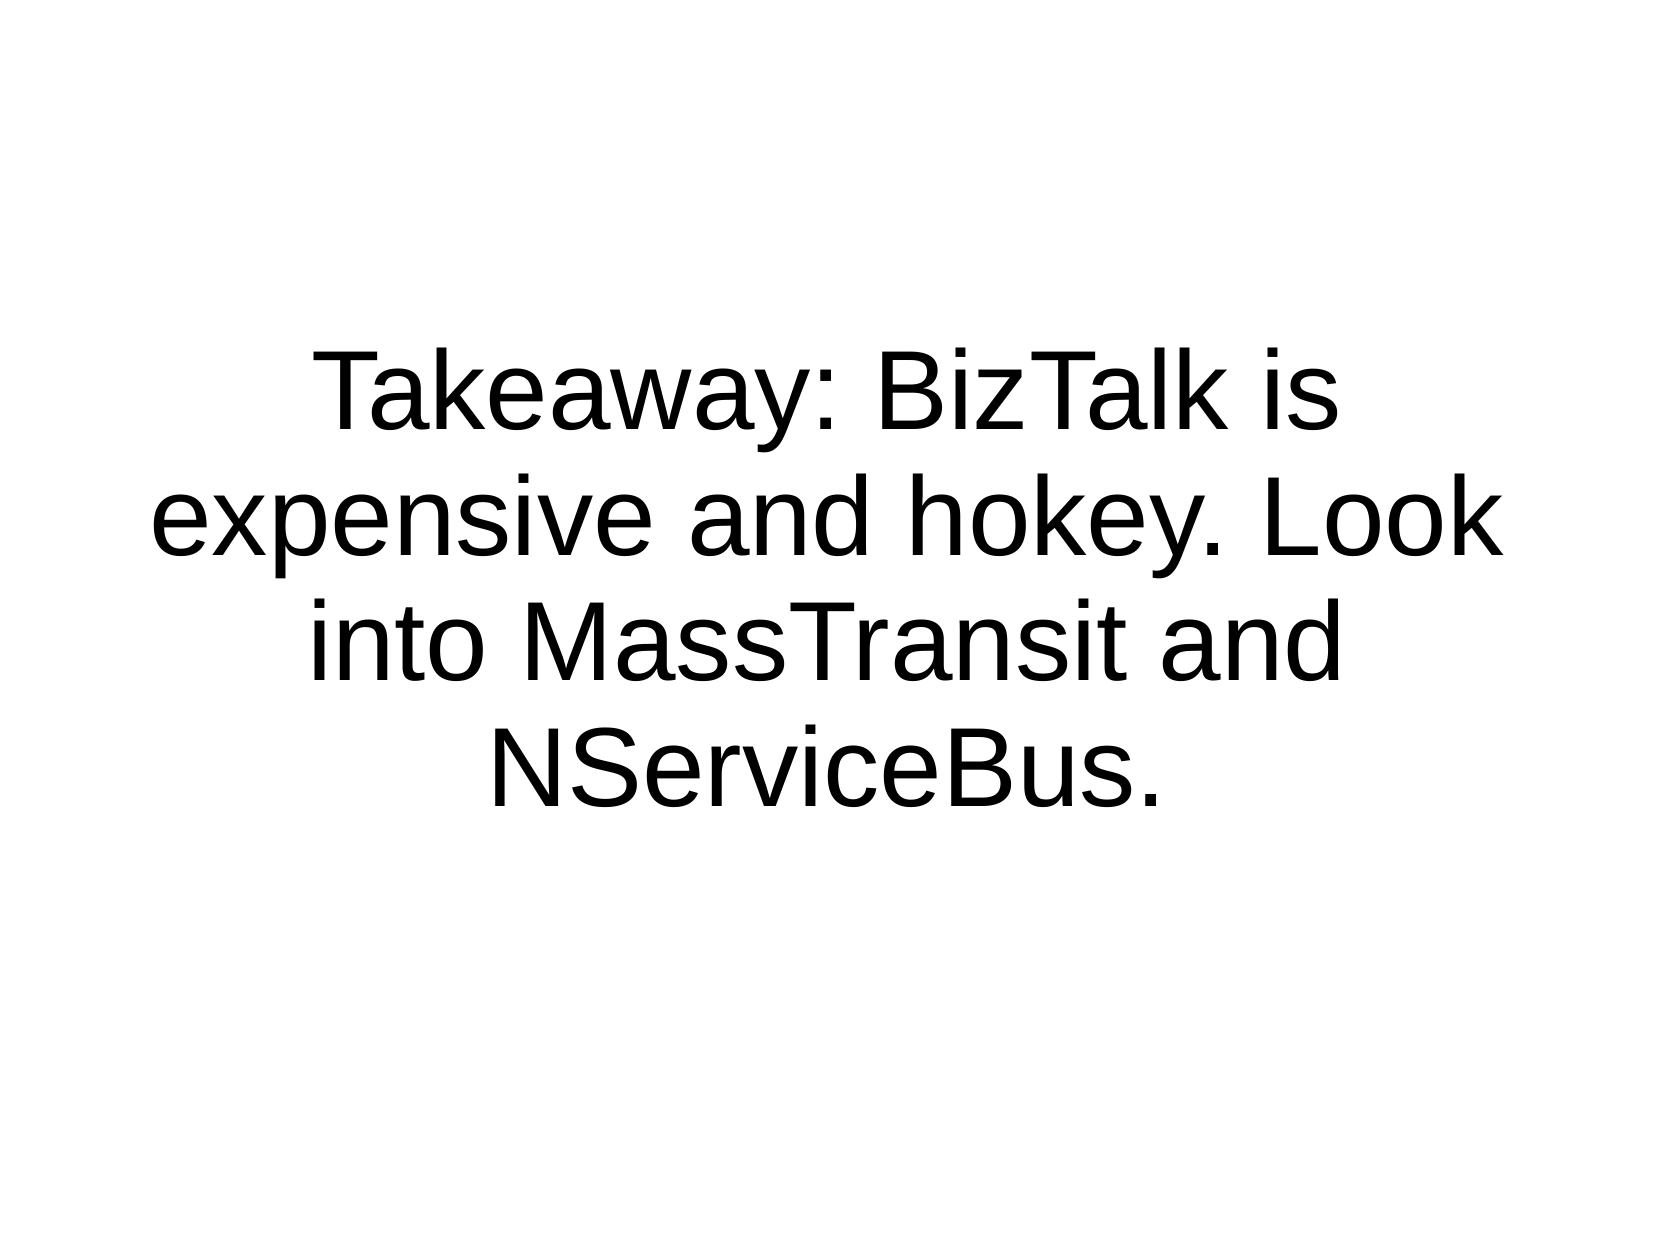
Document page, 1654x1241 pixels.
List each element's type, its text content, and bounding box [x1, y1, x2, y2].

subtitle Takeaway: BizTalk is expensive and hokey. Look into MassTransit and NServiceBus. [82, 49, 1571, 1109]
